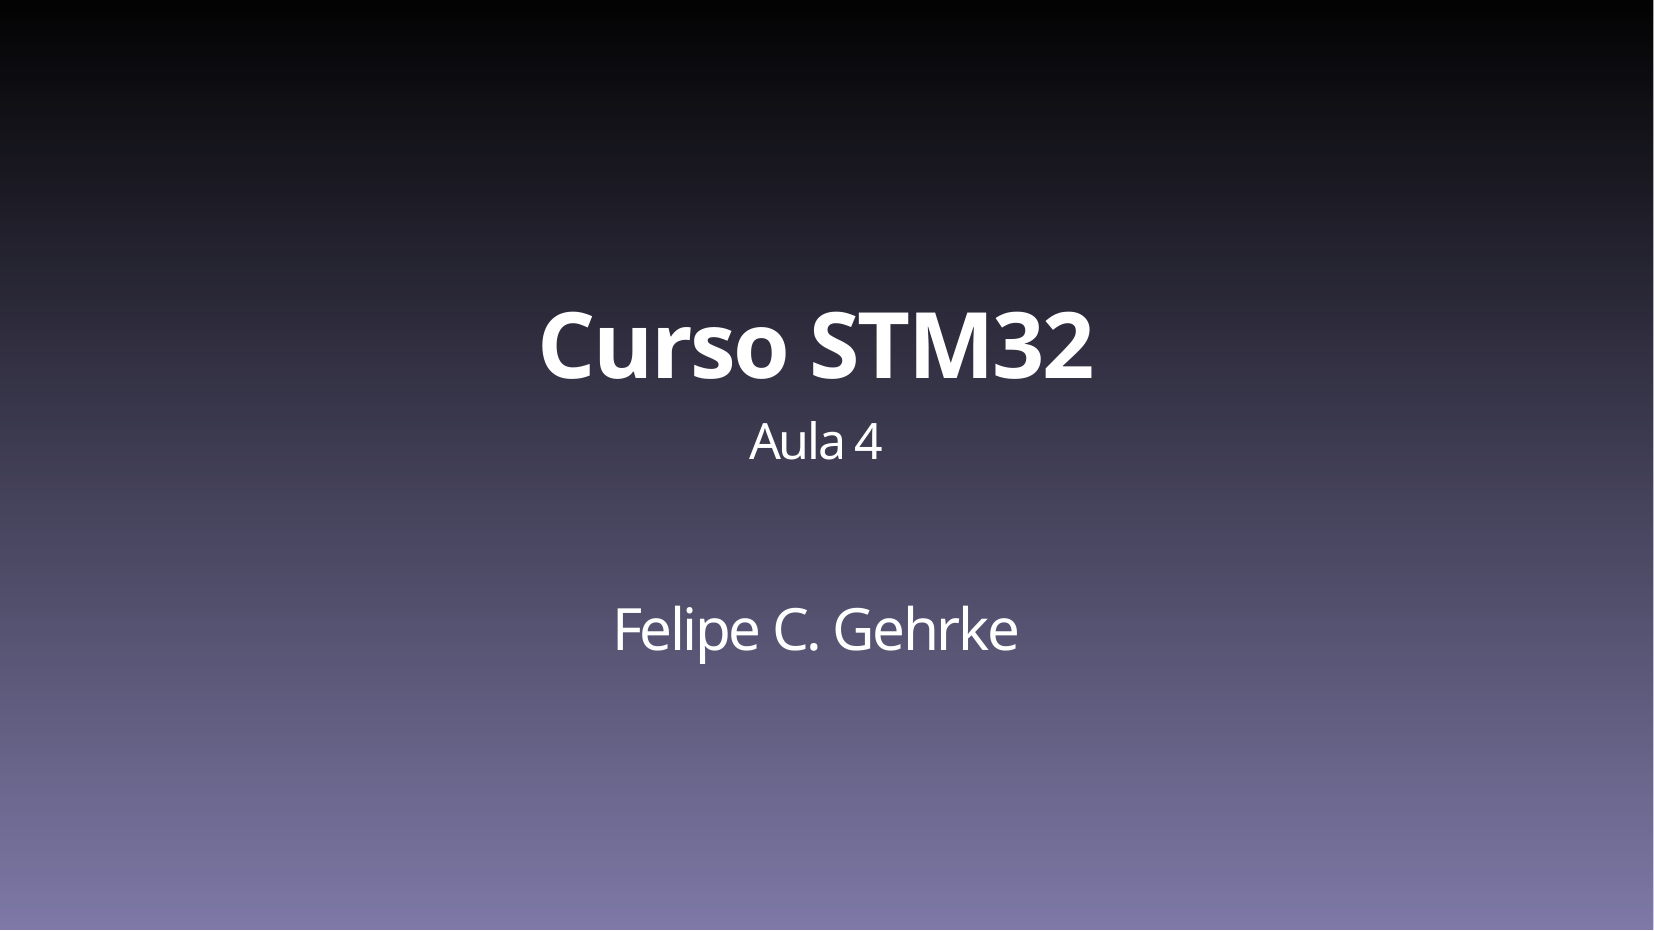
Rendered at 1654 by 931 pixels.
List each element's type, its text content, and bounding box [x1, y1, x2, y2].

title Felipe C. Gehrke [71, 549, 1561, 706]
title Curso STM32 Aula 4 [71, 294, 1561, 461]
